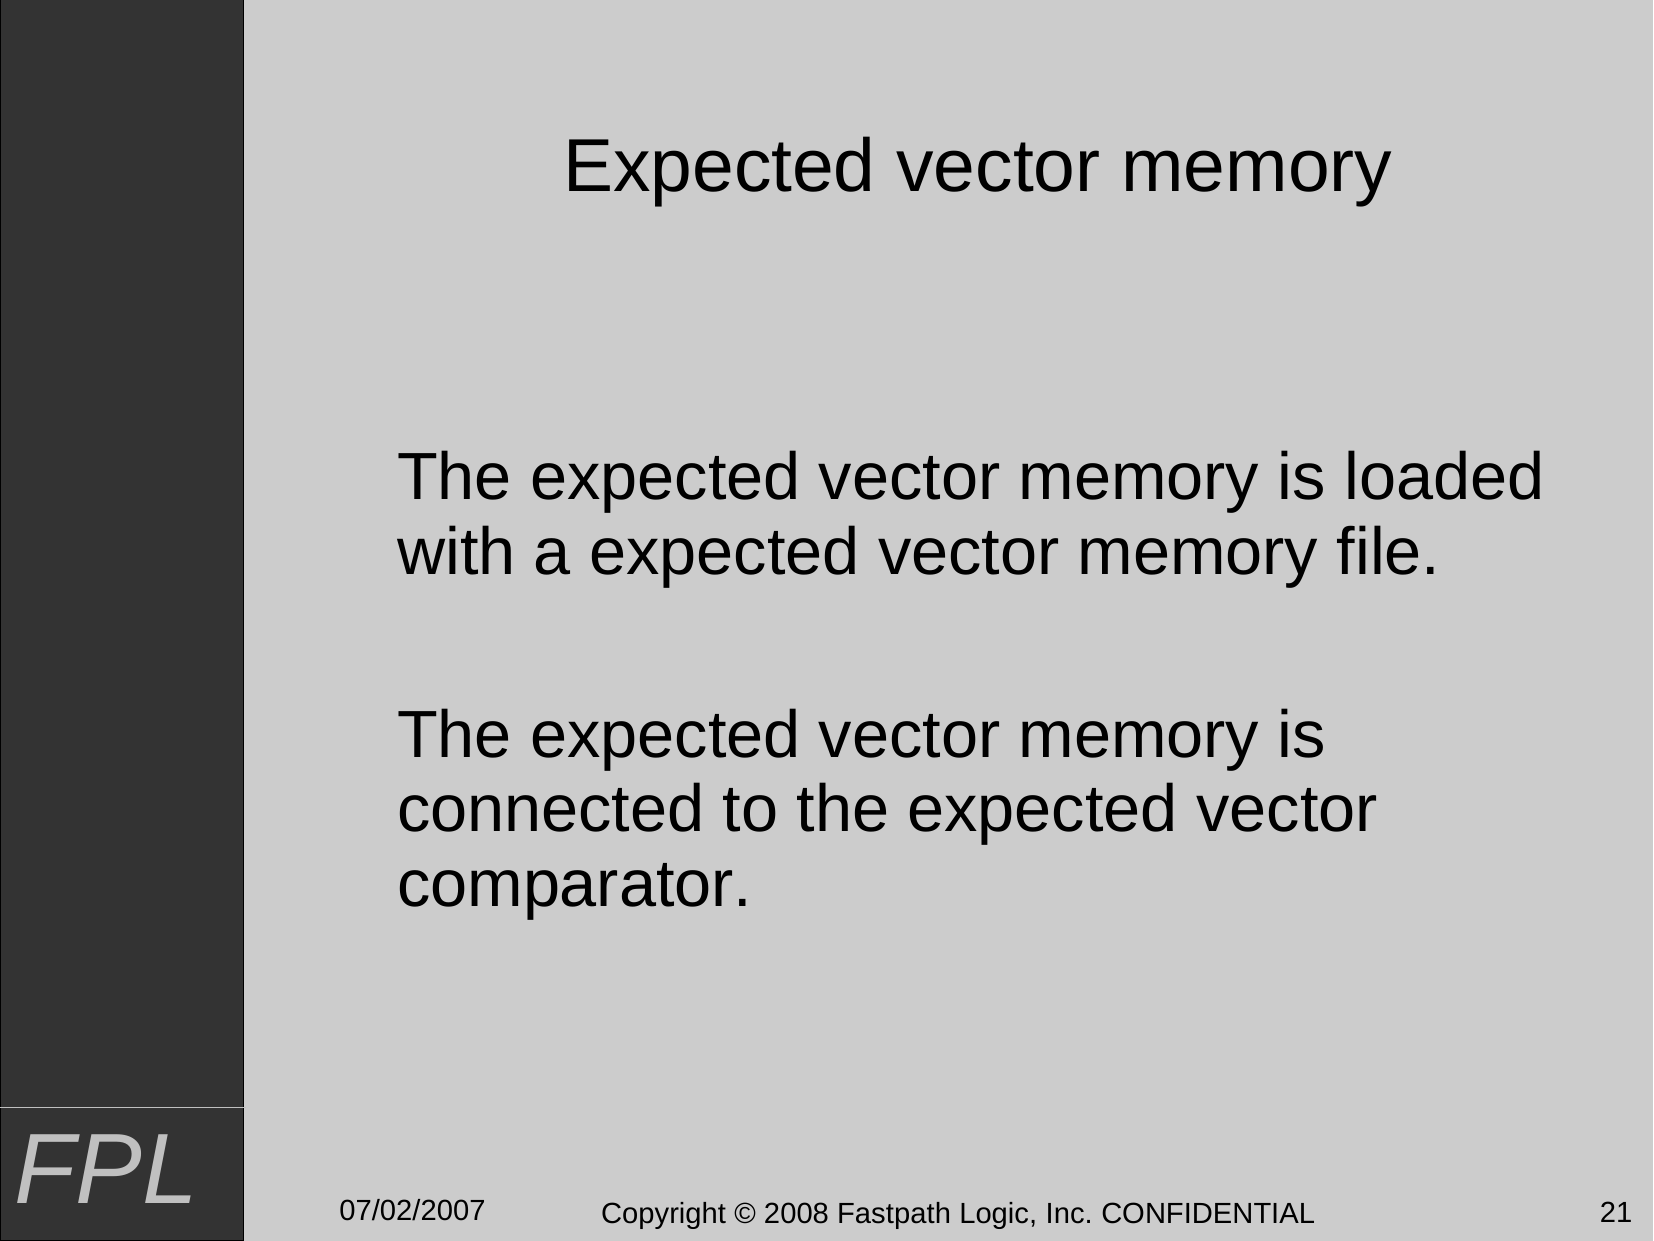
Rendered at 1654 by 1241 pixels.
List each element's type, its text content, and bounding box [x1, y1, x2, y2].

subtitle The expected vector memory is loaded with a expected vector memory file. The expected vector memory is connected to the expected vector comparator. [322, 272, 1634, 1179]
title Expected vector memory [426, 57, 1529, 272]
